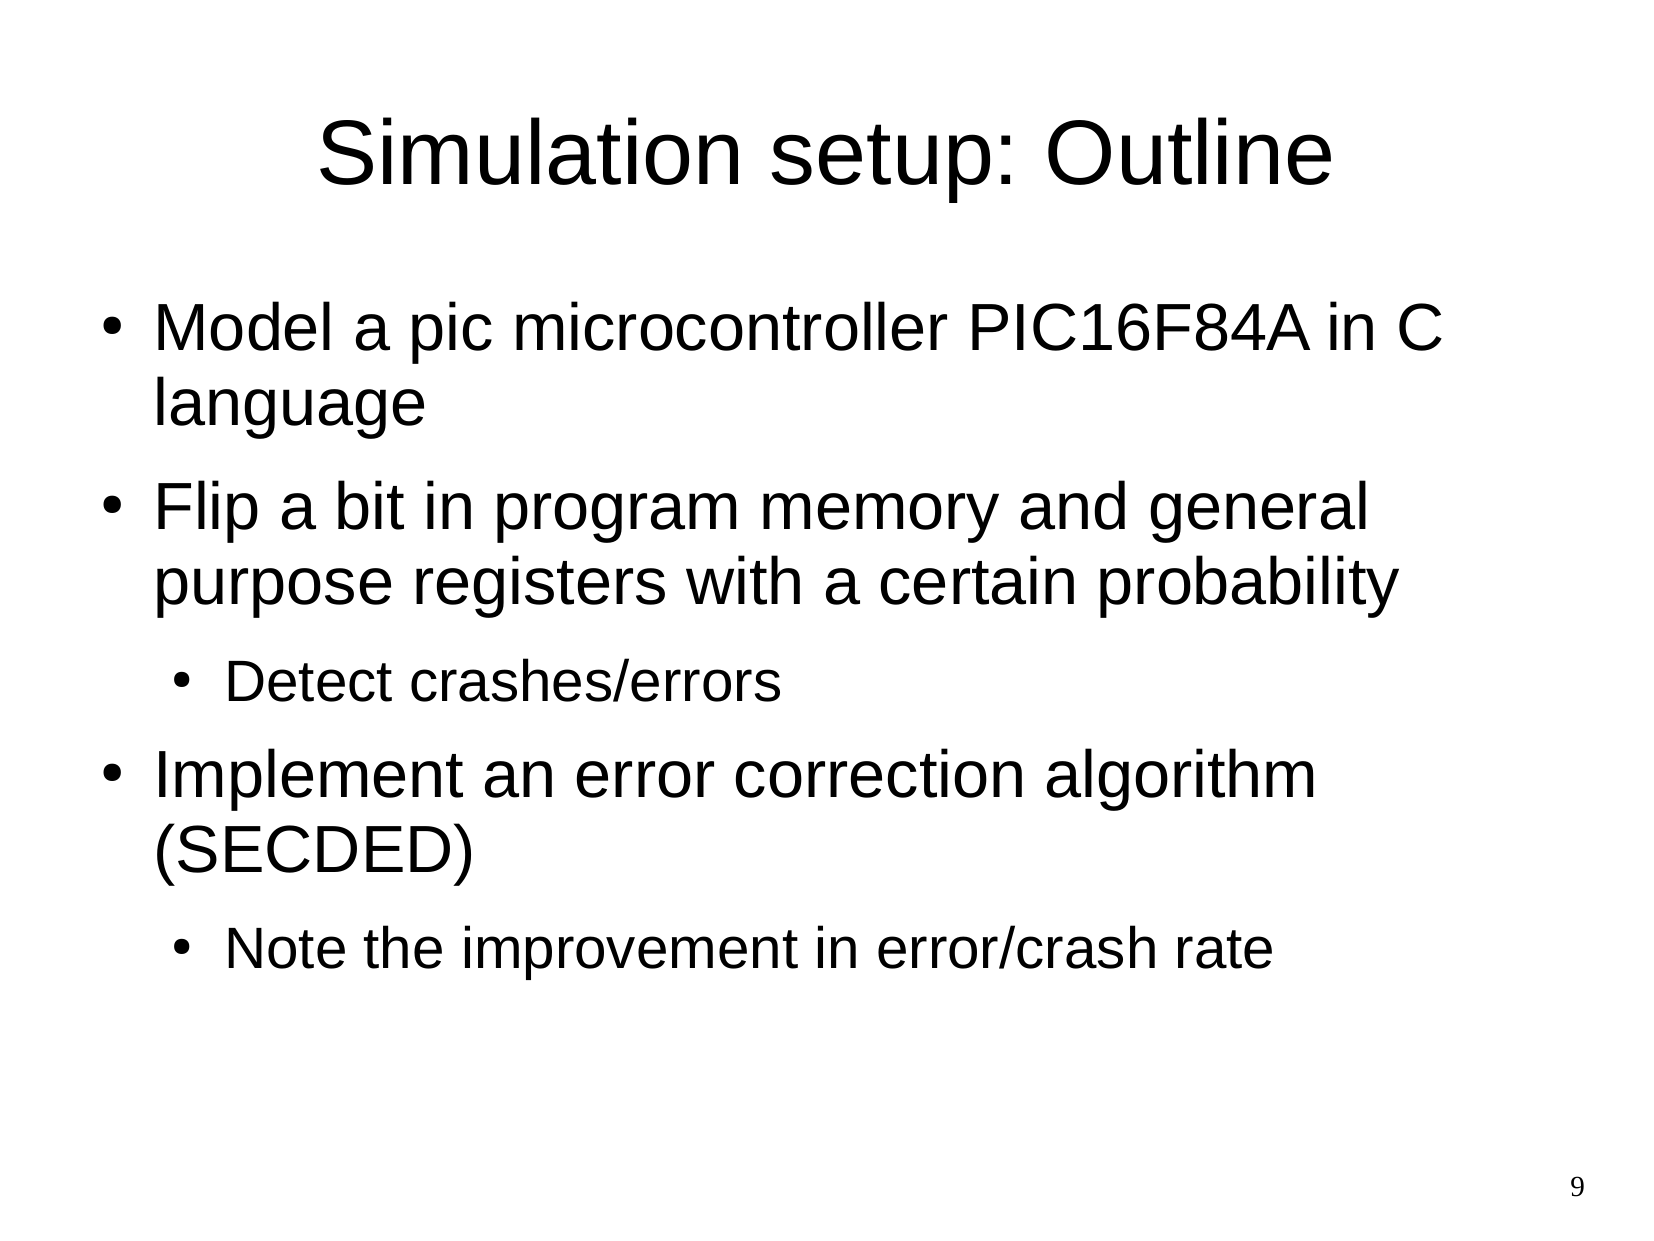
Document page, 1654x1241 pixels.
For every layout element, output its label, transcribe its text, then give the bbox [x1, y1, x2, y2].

list Model a pic microcontroller PIC16F84A in C language Flip a bit in program memory and general purpose registers with a certain probability Detect crashes/errors Implement an error correction algorithm (SECDED) Note the improvement in error/crash rate [82, 290, 1571, 1109]
title Simulation setup: Outline [82, 49, 1571, 257]
